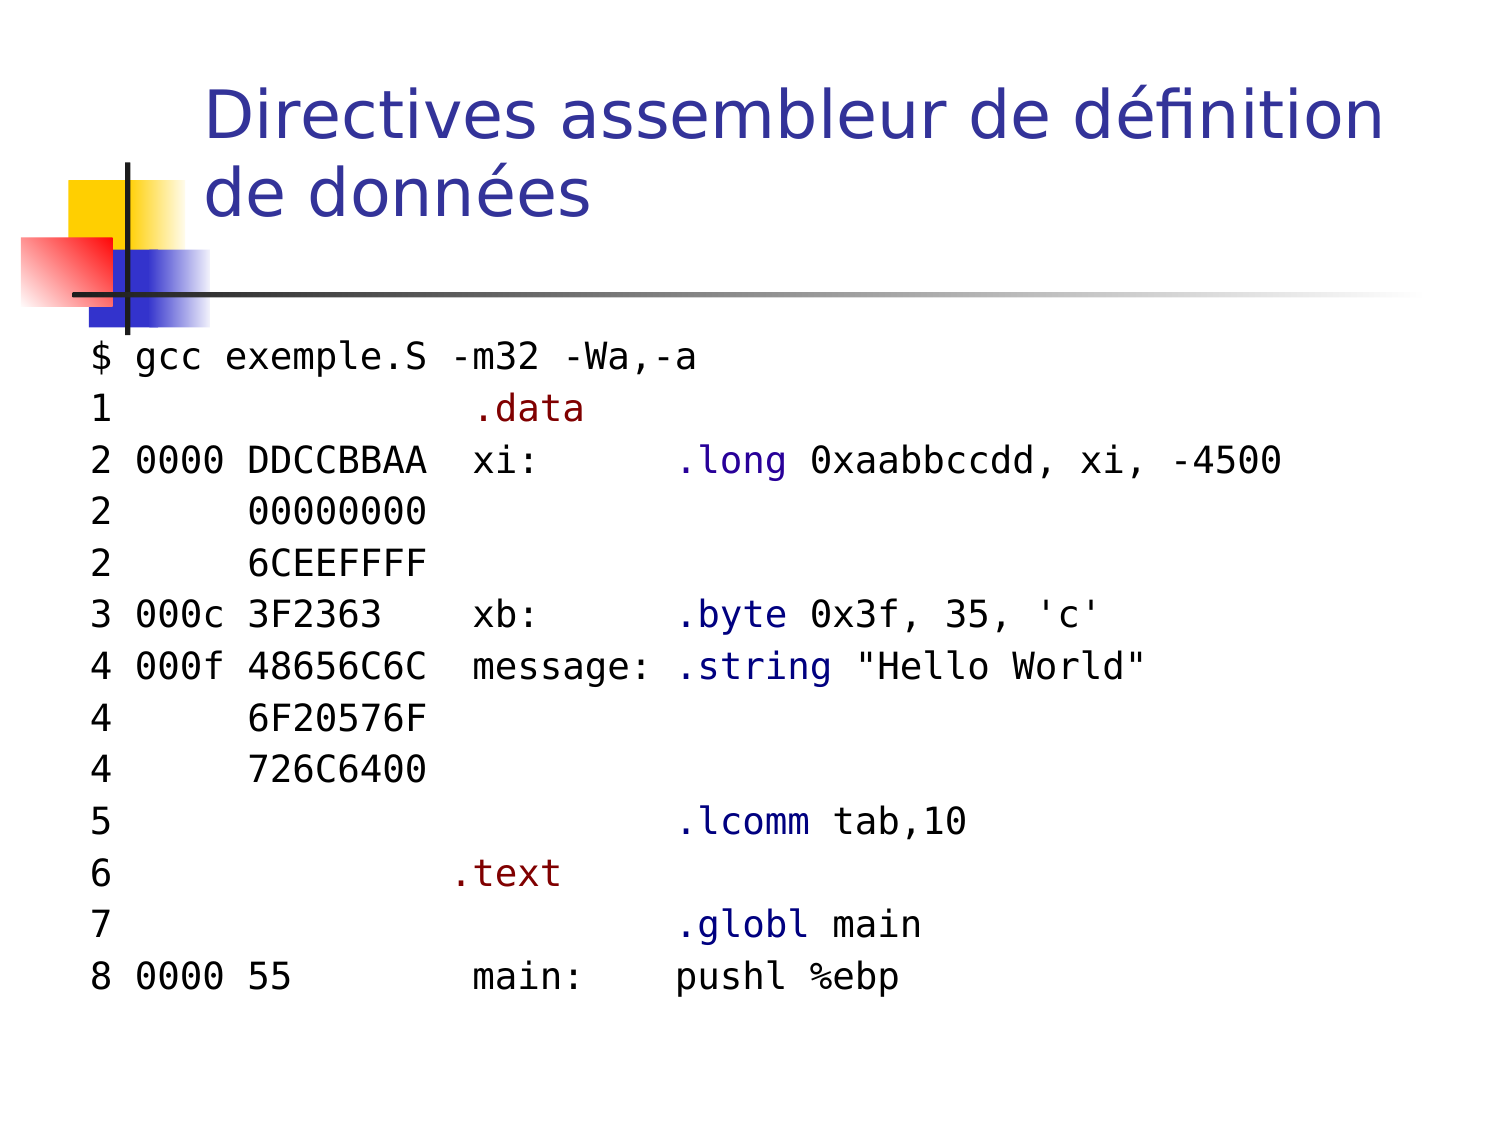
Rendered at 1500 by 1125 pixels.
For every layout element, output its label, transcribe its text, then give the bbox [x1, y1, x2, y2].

title Directives assembleur de définition de données [188, 27, 1467, 283]
list $ gcc exemple.S -m32 -Wa,-a 1 .data 2 0000 DDCCBBAA xi: .long 0xaabbccdd, xi, -4500 2 00000000 2 6CEEFFFF 3 000c 3F2363 xb: .byte 0x3f, 35, 'c' 4 000f 48656C6C message: .string "Hello World" 4 6F20576F 4 726C6400 5 .lcomm tab,10 6 .text 7 .globl main 8 0000 55 main: pushl %ebp [75, 330, 1469, 1066]
